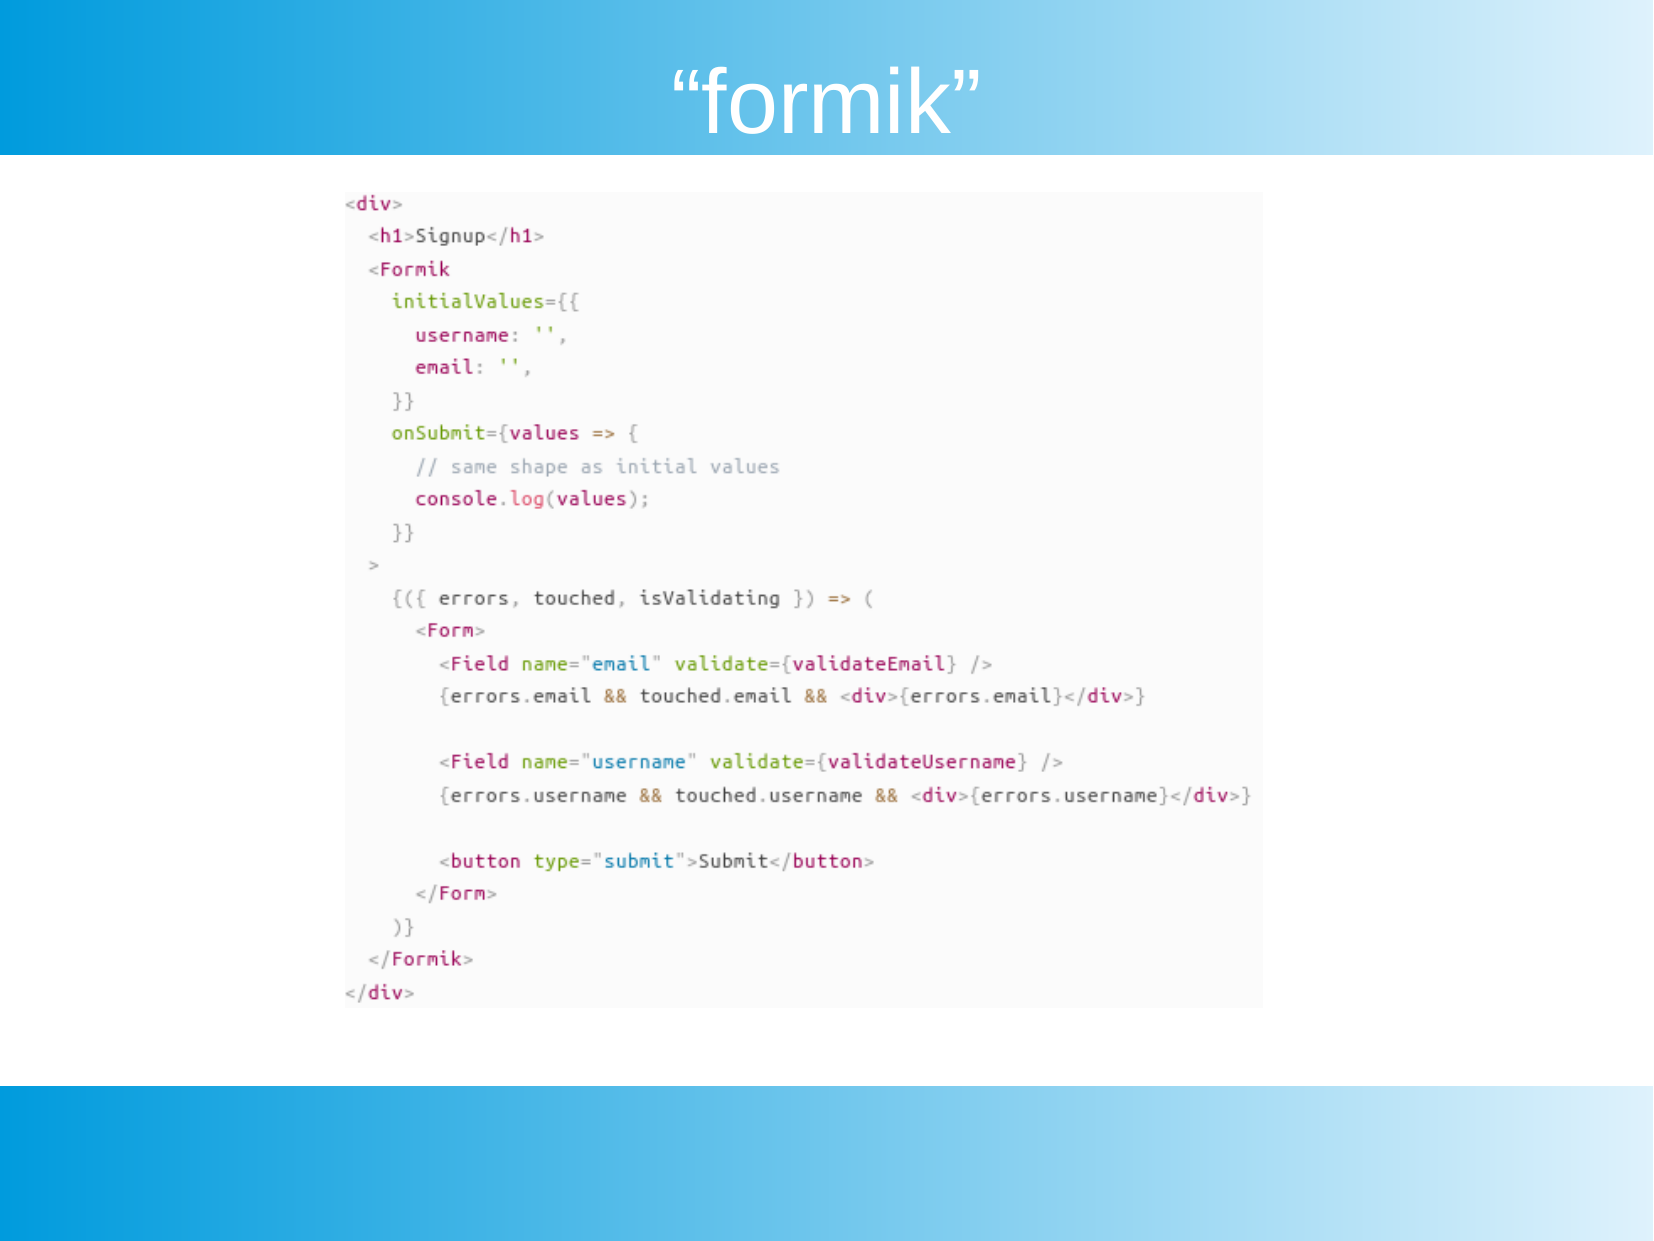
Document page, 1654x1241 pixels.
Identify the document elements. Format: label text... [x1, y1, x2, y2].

picture [345, 192, 1263, 1008]
title “formik” [82, 49, 1571, 155]
